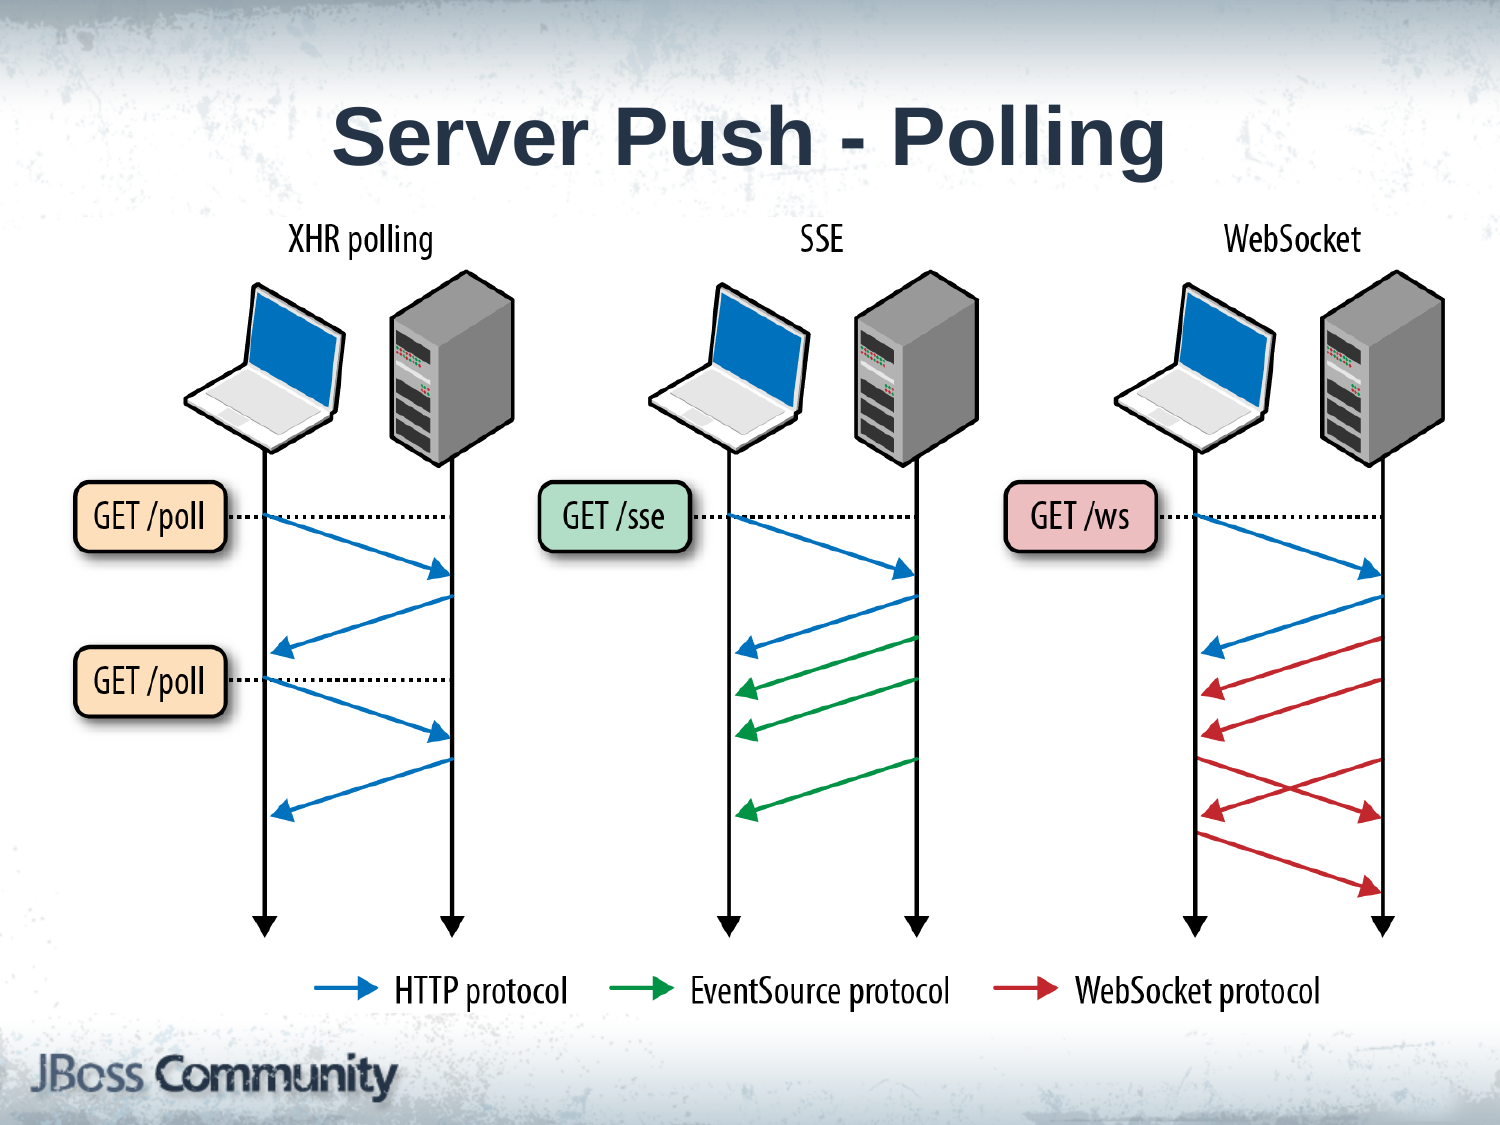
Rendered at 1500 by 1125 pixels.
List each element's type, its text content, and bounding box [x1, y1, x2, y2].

title Server Push - Polling [112, 38, 1388, 217]
picture [0, 0, 1500, 1125]
